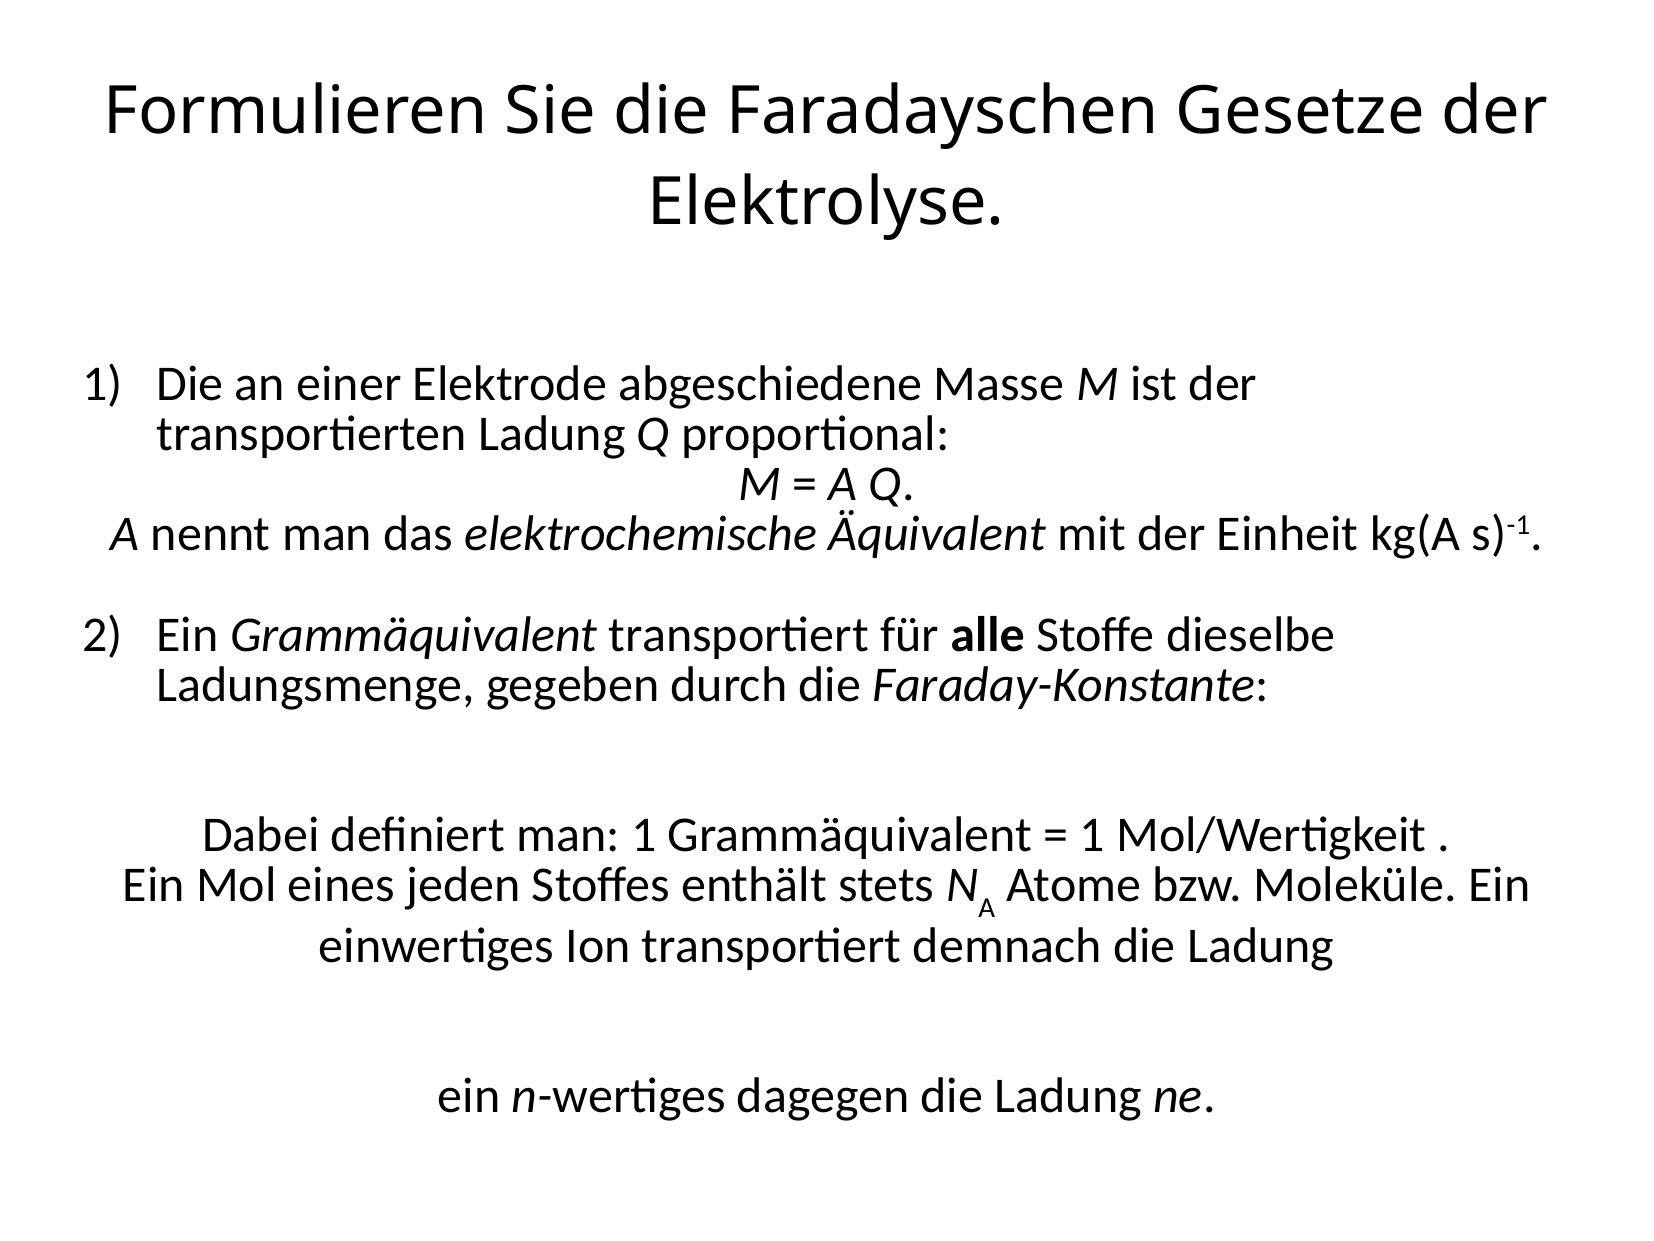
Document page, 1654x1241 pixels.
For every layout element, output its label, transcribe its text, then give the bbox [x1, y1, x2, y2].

chart [674, 702, 980, 833]
chart [560, 1017, 1094, 1156]
subtitle 1) Die an einer Elektrode abgeschiedene Masse M ist der transportierten Ladung Q proportional: M = A Q. A nennt man das elektrochemische Äquivalent mit der Einheit kg(A s)-1. 2) Ein Grammäquivalent transportiert für alle Stoffe dieselbe Ladungsmenge, gegeben durch die Faraday-Konstante: Dabei definiert man: 1 Grammäquivalent = 1 Mol/Wertigkeit . Ein Mol eines jeden Stoffes enthält stets NA Atome bzw. Moleküle. Ein einwertiges Ion transportiert demnach die Ladung ein n-wertiges dagegen die Ladung ne. [82, 280, 1571, 1207]
title Formulieren Sie die Faradayschen Gesetze der Elektrolyse. [82, 49, 1571, 257]
